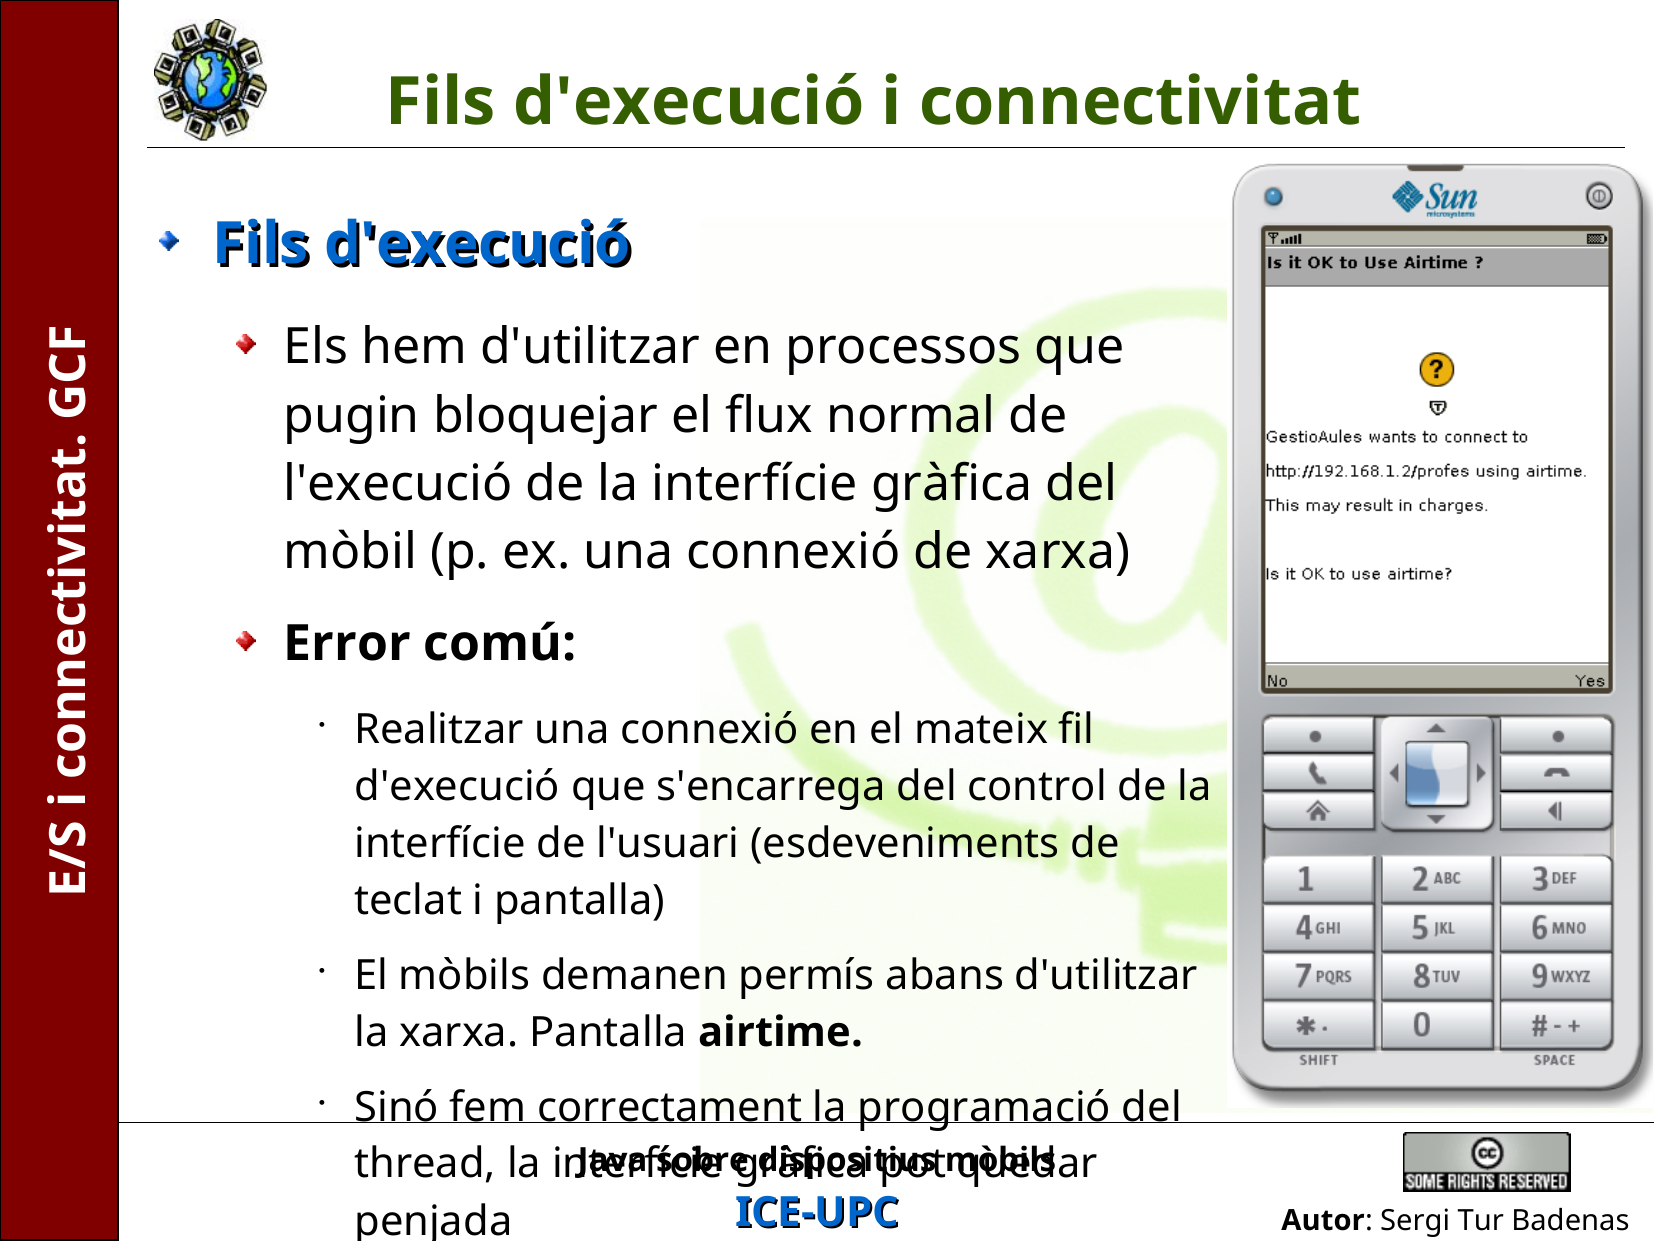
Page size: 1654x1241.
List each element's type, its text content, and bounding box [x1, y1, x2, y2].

list Fils d'execució Els hem d'utilitzar en processos que pugin bloquejar el flux normal de l'execució de la interfície gràfica del mòbil (p. ex. una connexió de xarxa) Error comú: Realitzar una connexió en el mateix fil d'execució que s'encarrega del control de la interfície de l'usuari (esdeveniments de teclat i pantalla) El mòbils demanen permís abans d'utilitzar la xarxa. Pantalla airtime. Sinó fem correctament la programació del thread, la interfície gràfica pot quedar penjada [141, 201, 1227, 1084]
picture [700, 157, 1654, 1113]
picture [999, 1101, 1010, 1113]
picture [768, 1101, 780, 1113]
picture [154, 19, 268, 56]
picture [719, 1101, 730, 1113]
picture [932, 1101, 944, 1113]
picture [864, 1101, 877, 1113]
picture [1403, 1132, 1571, 1192]
picture [705, 1101, 716, 1113]
picture [1153, 1101, 1165, 1108]
picture [1127, 1101, 1139, 1113]
picture [1091, 1101, 1104, 1113]
picture [906, 1101, 919, 1113]
picture [743, 1101, 755, 1108]
picture [1013, 1101, 1024, 1113]
title Fils d'execució i connectivitat [129, 56, 1619, 141]
